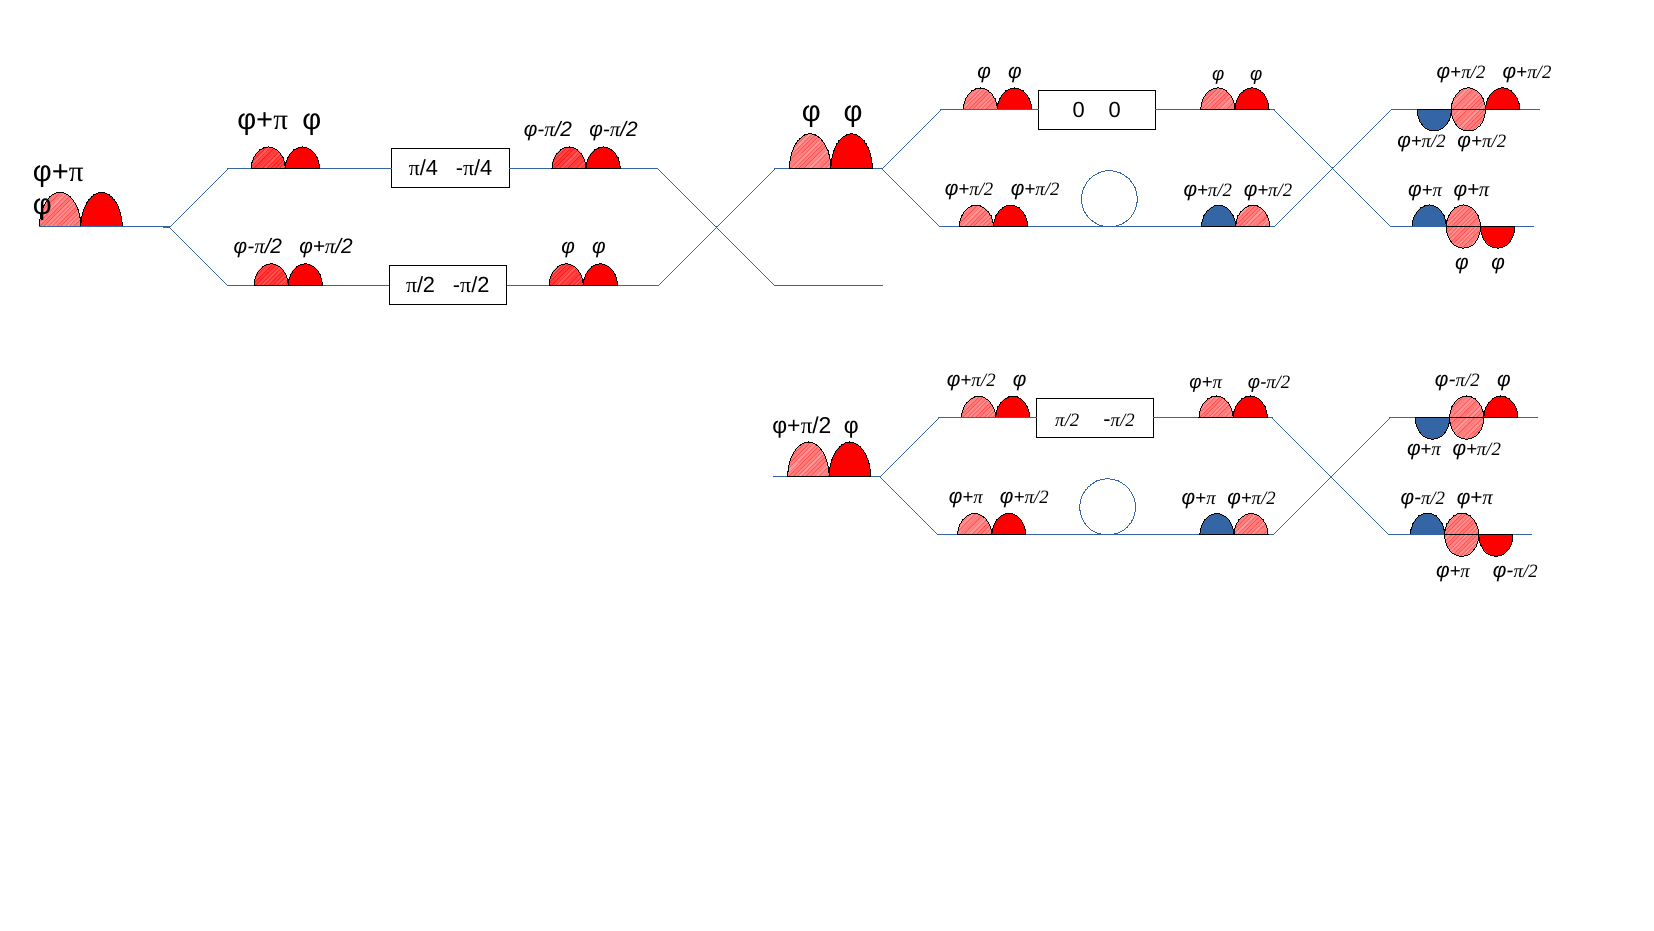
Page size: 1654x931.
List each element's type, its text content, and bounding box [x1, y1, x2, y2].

text_box φ+π/2 φ [920, 360, 1084, 402]
text_box π/2 -π/2 [1036, 398, 1154, 438]
text_box φ-π/2 φ [1408, 360, 1572, 402]
text_box [549, 263, 618, 286]
text_box φ+π φ [18, 147, 132, 228]
text_box φ+π φ-π/2 [1409, 551, 1573, 593]
text_box φ φ [770, 87, 902, 166]
text_box φ+π/2 φ+π/2 [1410, 51, 1574, 93]
text_box [959, 211, 1028, 227]
text_box φ φ [922, 52, 1086, 94]
text_box [1410, 513, 1513, 557]
text_box [254, 263, 323, 286]
text_box φ+π/2 φ [757, 405, 889, 484]
text_box [1199, 520, 1269, 535]
text_box φ+π φ+π/2 [916, 477, 1080, 519]
text_box φ-π/2 φ-π/2 [509, 110, 673, 152]
text_box [551, 146, 621, 169]
text_box 0 0 [1038, 90, 1156, 130]
text_box φ+π/2 φ+π/2 [1370, 121, 1535, 163]
text_box φ φ [506, 226, 670, 268]
text_box π/2 -π/2 [389, 265, 507, 305]
text_box [1417, 87, 1520, 121]
text_box [1200, 87, 1270, 110]
text_box [251, 146, 320, 169]
text_box φ+π φ+π/2 [1155, 478, 1319, 520]
text_box [1412, 204, 1515, 249]
text_box [957, 519, 1026, 535]
text_box [1198, 395, 1268, 418]
text_box [1201, 211, 1270, 227]
text_box φ+π/2 φ+π/2 [1157, 169, 1321, 211]
text_box φ+π/2 φ+π/2 [918, 169, 1082, 211]
text_box φ+π φ [222, 95, 365, 144]
text_box π/4 -π/4 [391, 148, 510, 188]
text_box [1415, 395, 1518, 429]
text_box φ+π φ+π/2 [1369, 429, 1533, 471]
text_box φ φ [1411, 243, 1575, 285]
text_box [963, 87, 1032, 109]
text_box φ-π/2 φ+π/2 [218, 226, 383, 268]
text_box [961, 396, 1030, 417]
text_box φ-π/2 φ+π [1368, 478, 1532, 520]
text_box φ φ [1149, 55, 1314, 97]
text_box φ+π φ-π/2 [1148, 363, 1312, 405]
text_box φ+π φ+π [1370, 169, 1534, 211]
